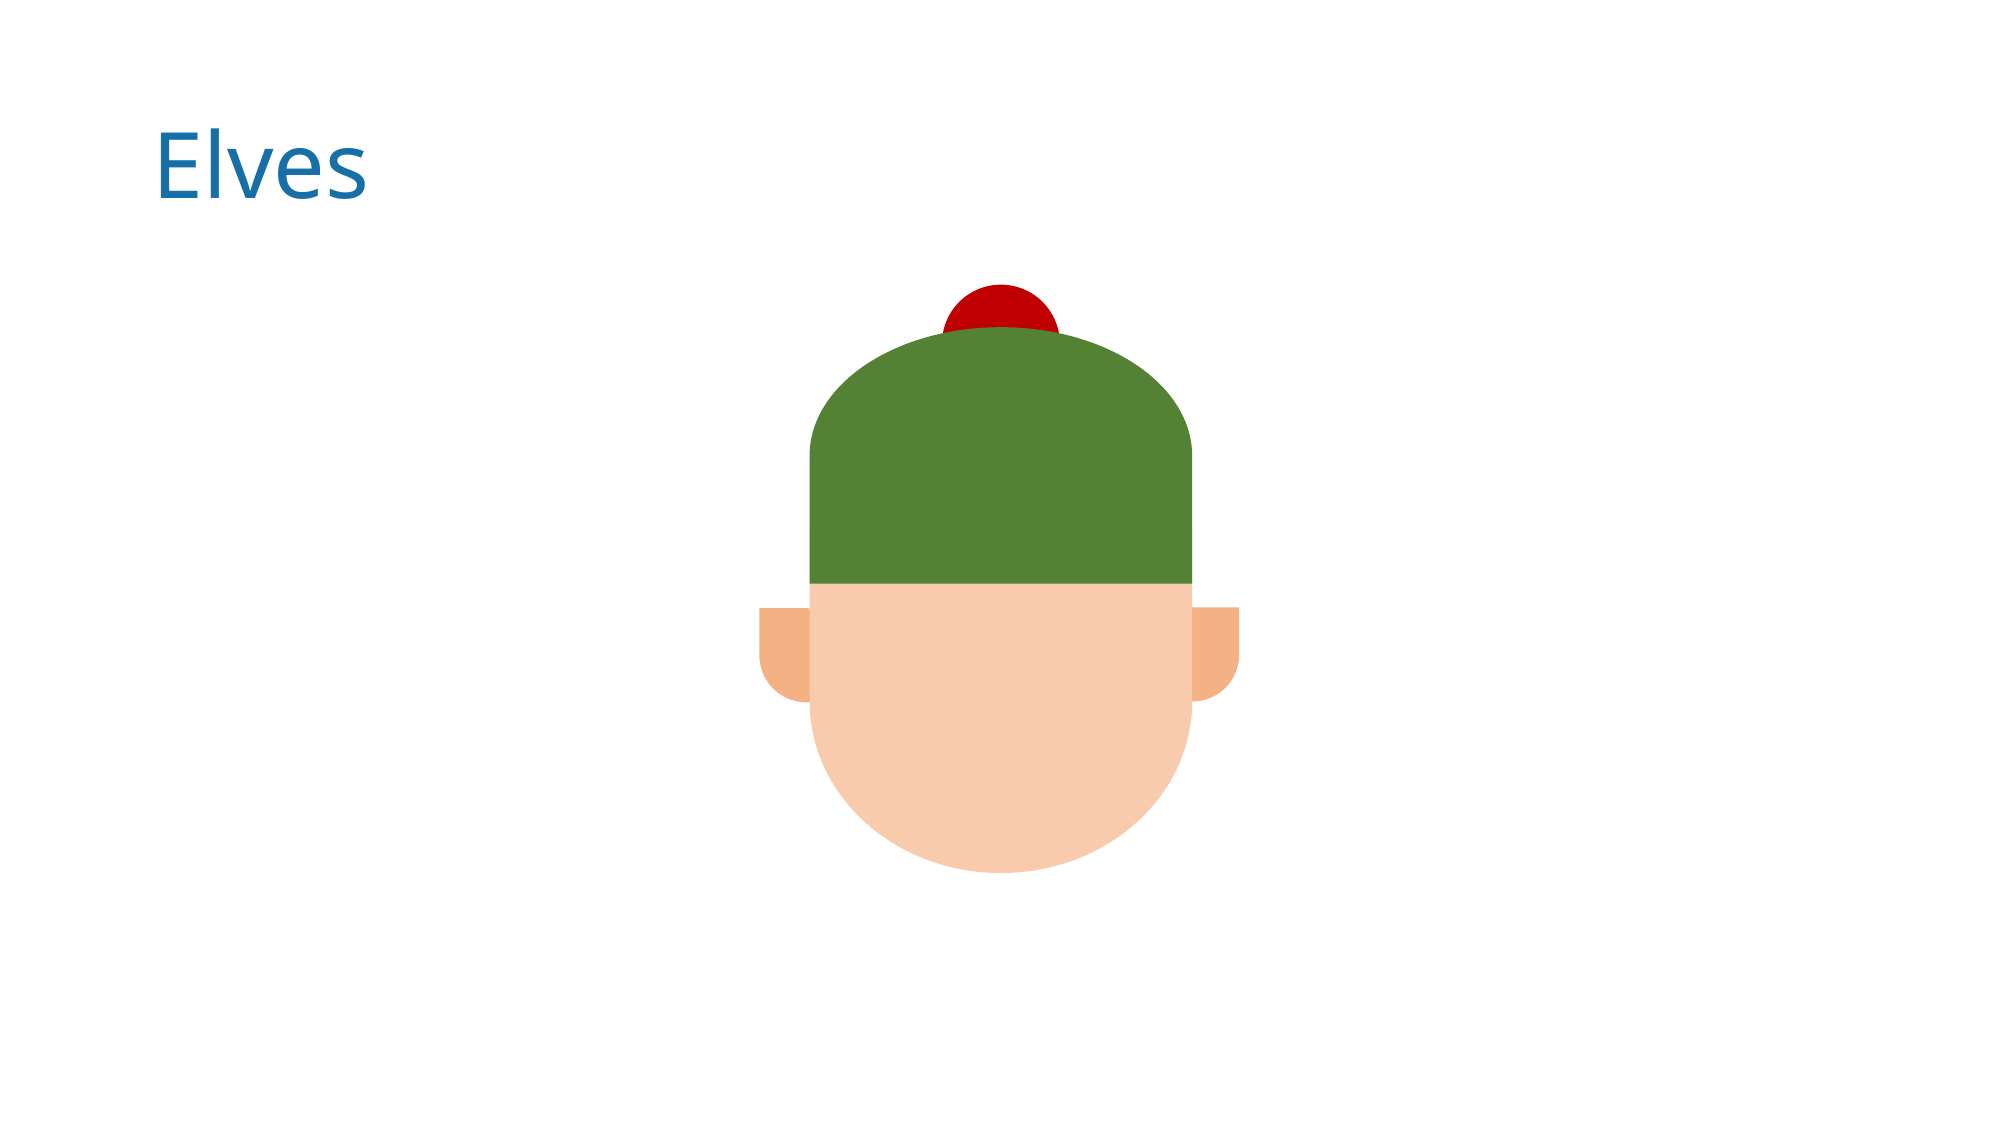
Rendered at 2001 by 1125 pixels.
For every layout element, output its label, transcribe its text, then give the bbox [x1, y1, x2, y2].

text_box [759, 284, 1240, 874]
title Elves [137, 59, 1863, 278]
